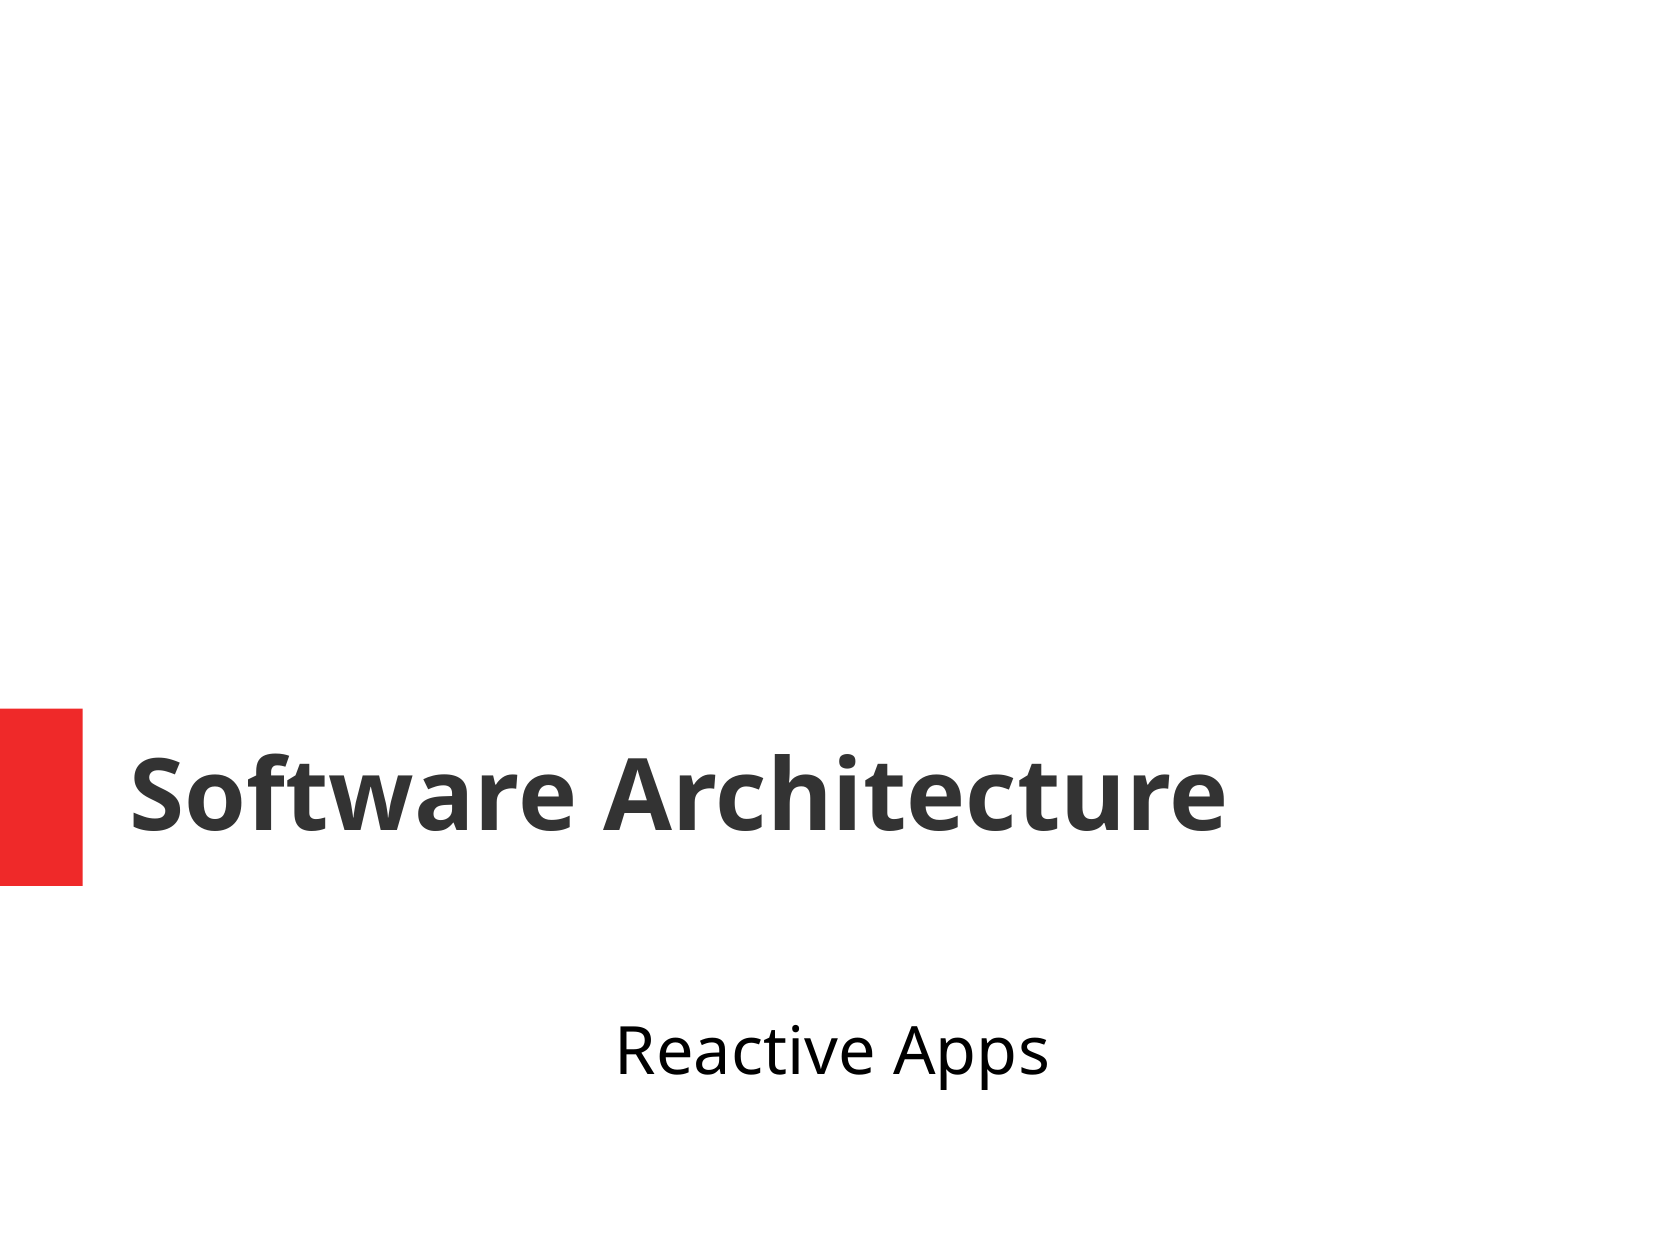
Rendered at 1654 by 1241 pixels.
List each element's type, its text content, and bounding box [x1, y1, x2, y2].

subtitle Reactive Apps [129, 968, 1536, 1130]
title Software Architecture [129, 655, 1536, 928]
